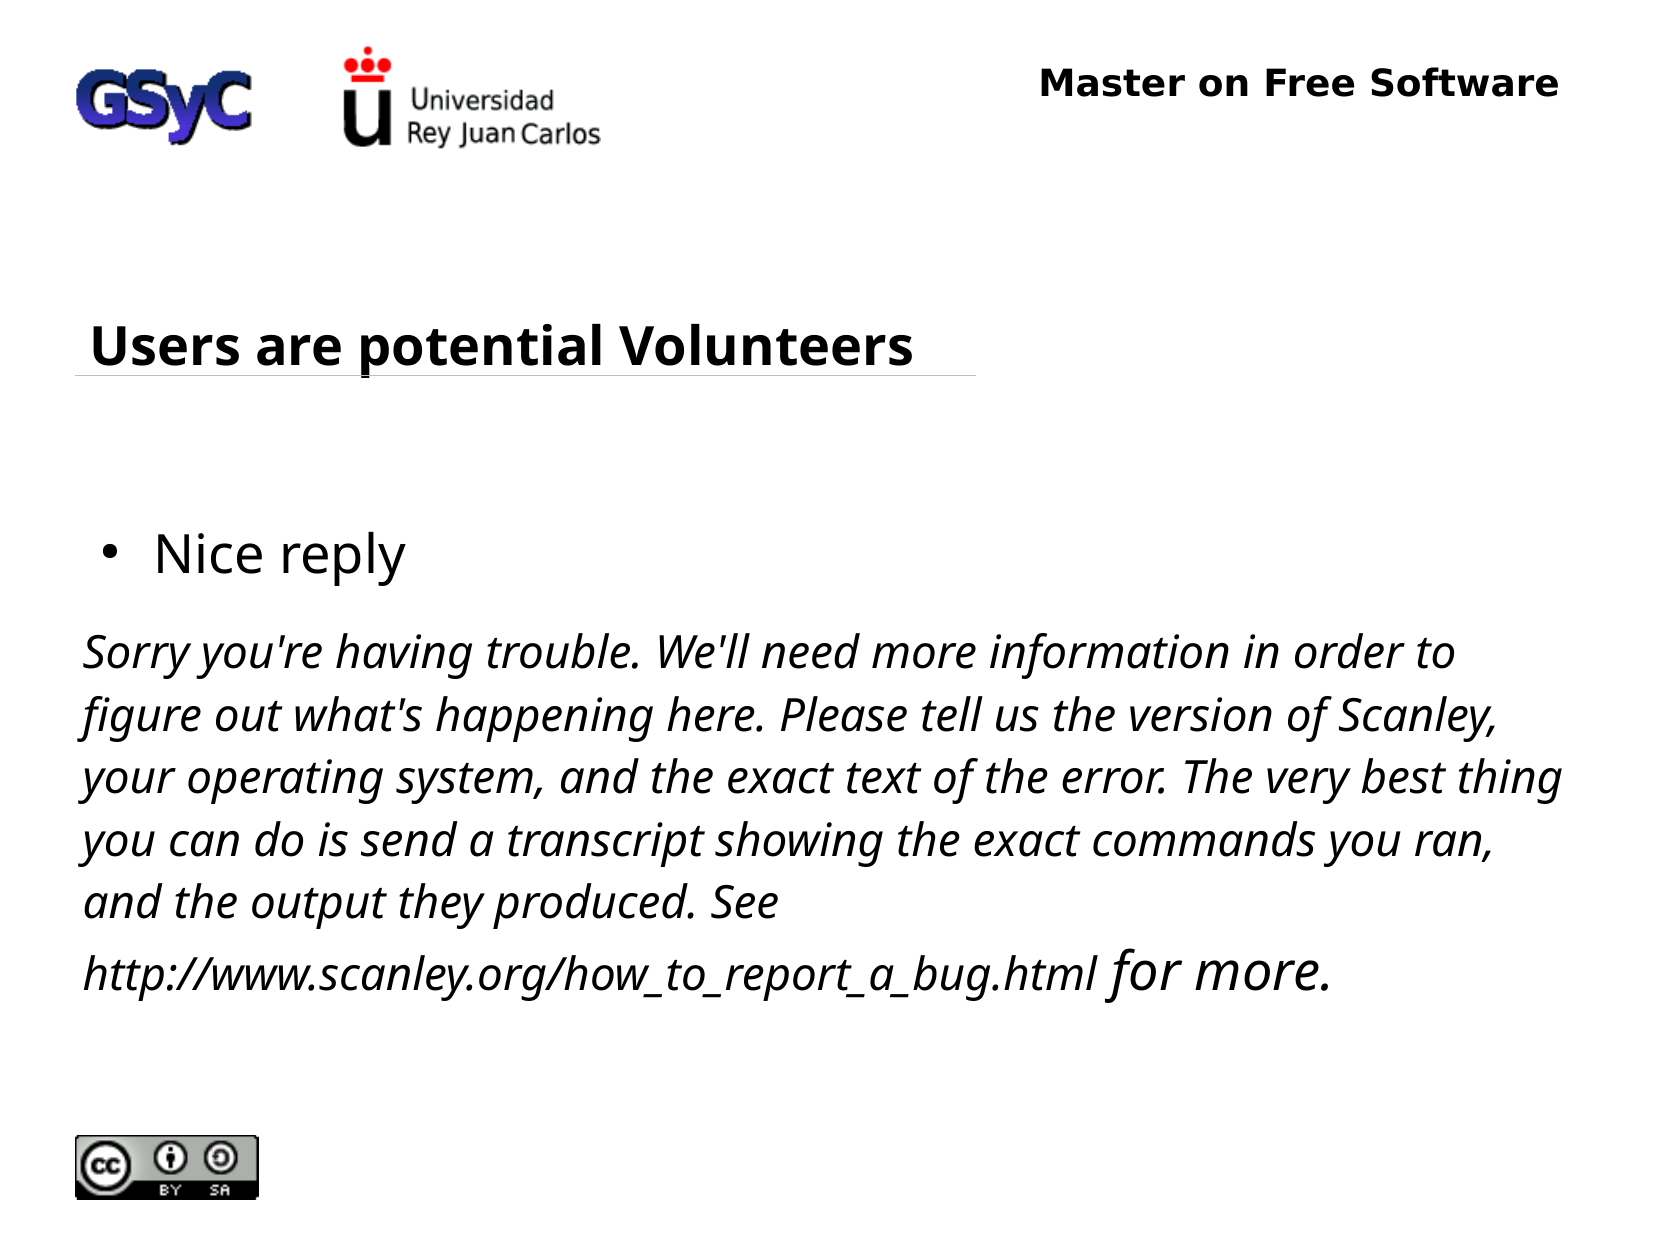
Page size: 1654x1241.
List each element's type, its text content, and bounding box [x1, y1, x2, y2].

list Nice reply Sorry you're having trouble. We'll need more information in order to figure out what's happening here. Please tell us the version of Scanley, your operating system, and the exact text of the error. The very best thing you can do is send a transcript showing the exact commands you ran, and the output they produced. See http://www.scanley.org/how_to_report_a_bug.html for more. [82, 412, 1571, 1109]
picture [75, 46, 601, 150]
text_box Users are potential Volunteers [75, 300, 1538, 381]
text_box [75, 412, 1576, 1163]
picture [75, 1163, 259, 1200]
